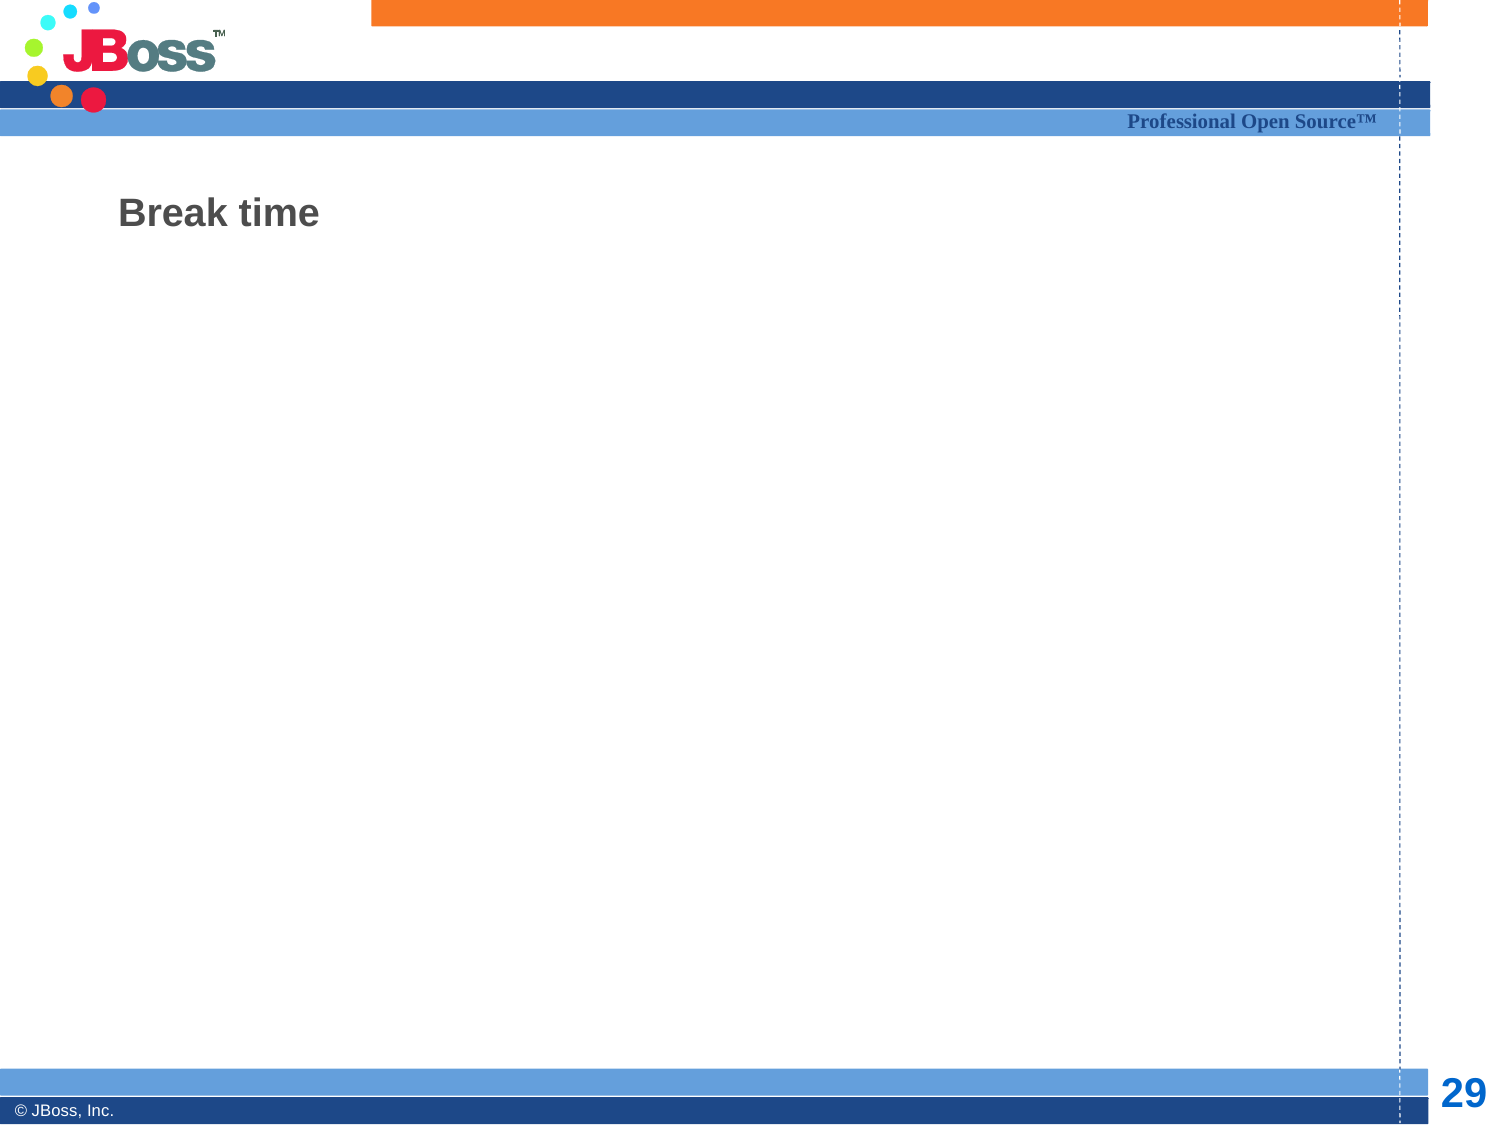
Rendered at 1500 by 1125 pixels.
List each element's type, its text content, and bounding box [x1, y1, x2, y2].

title Break time [118, 129, 1406, 296]
